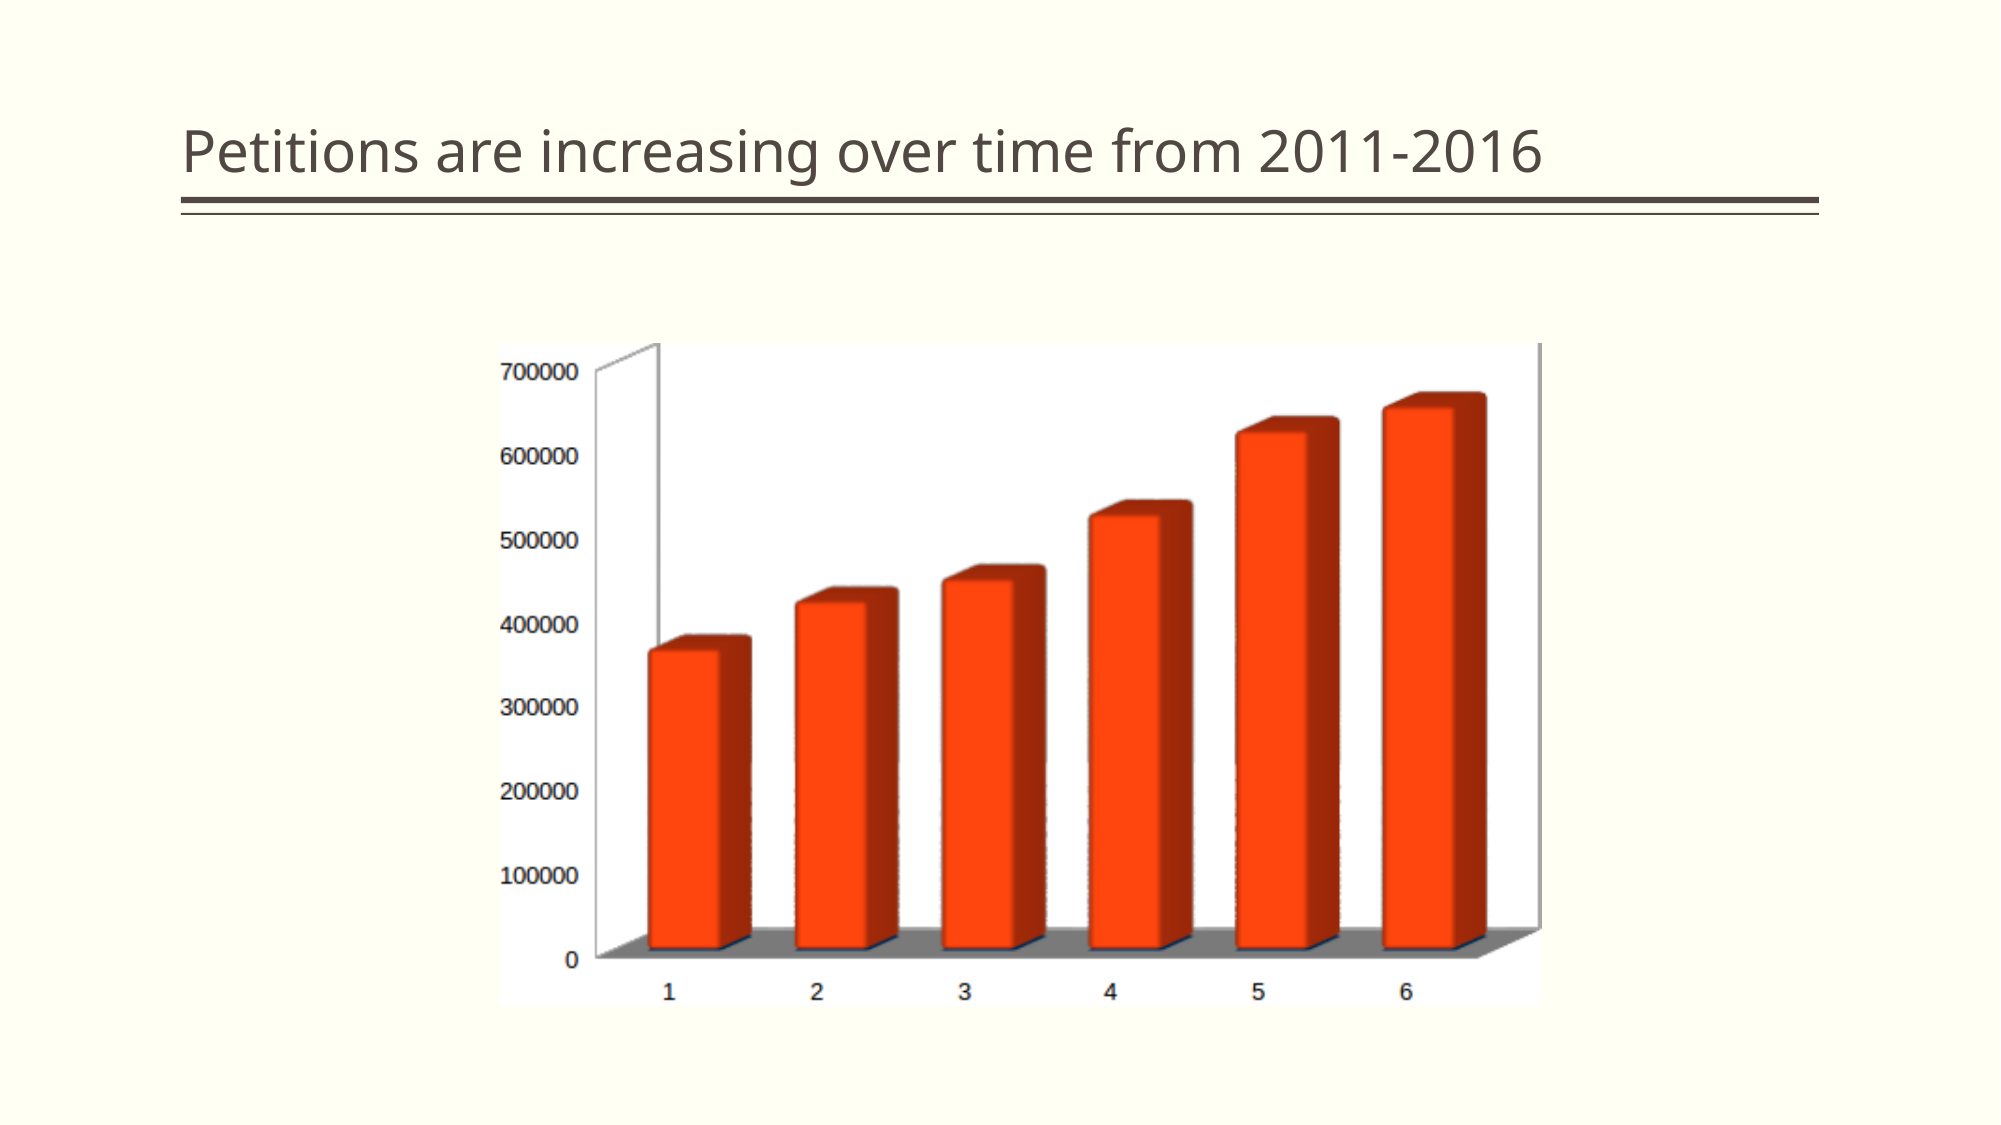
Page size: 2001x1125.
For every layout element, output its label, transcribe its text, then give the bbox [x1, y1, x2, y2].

title Petitions are increasing over time from 2011-2016 [181, 12, 1819, 193]
picture [500, 343, 1542, 1006]
